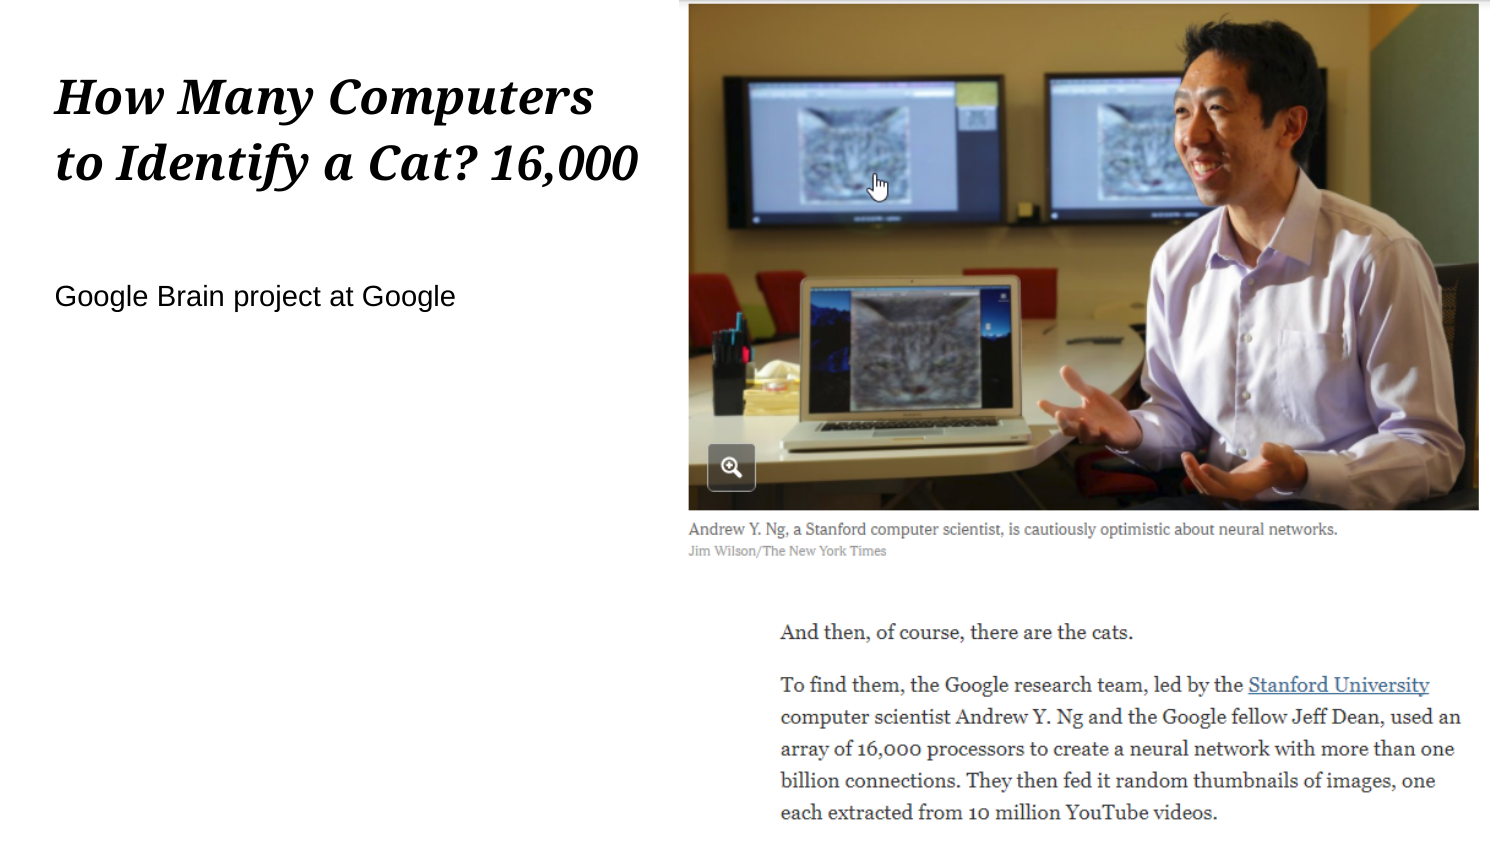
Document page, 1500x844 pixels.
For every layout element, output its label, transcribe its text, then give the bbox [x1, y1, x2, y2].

picture [679, 0, 1490, 844]
text_box How Many Computers to Identify a Cat? 16,000 Google Brain project at Google [39, 43, 672, 254]
